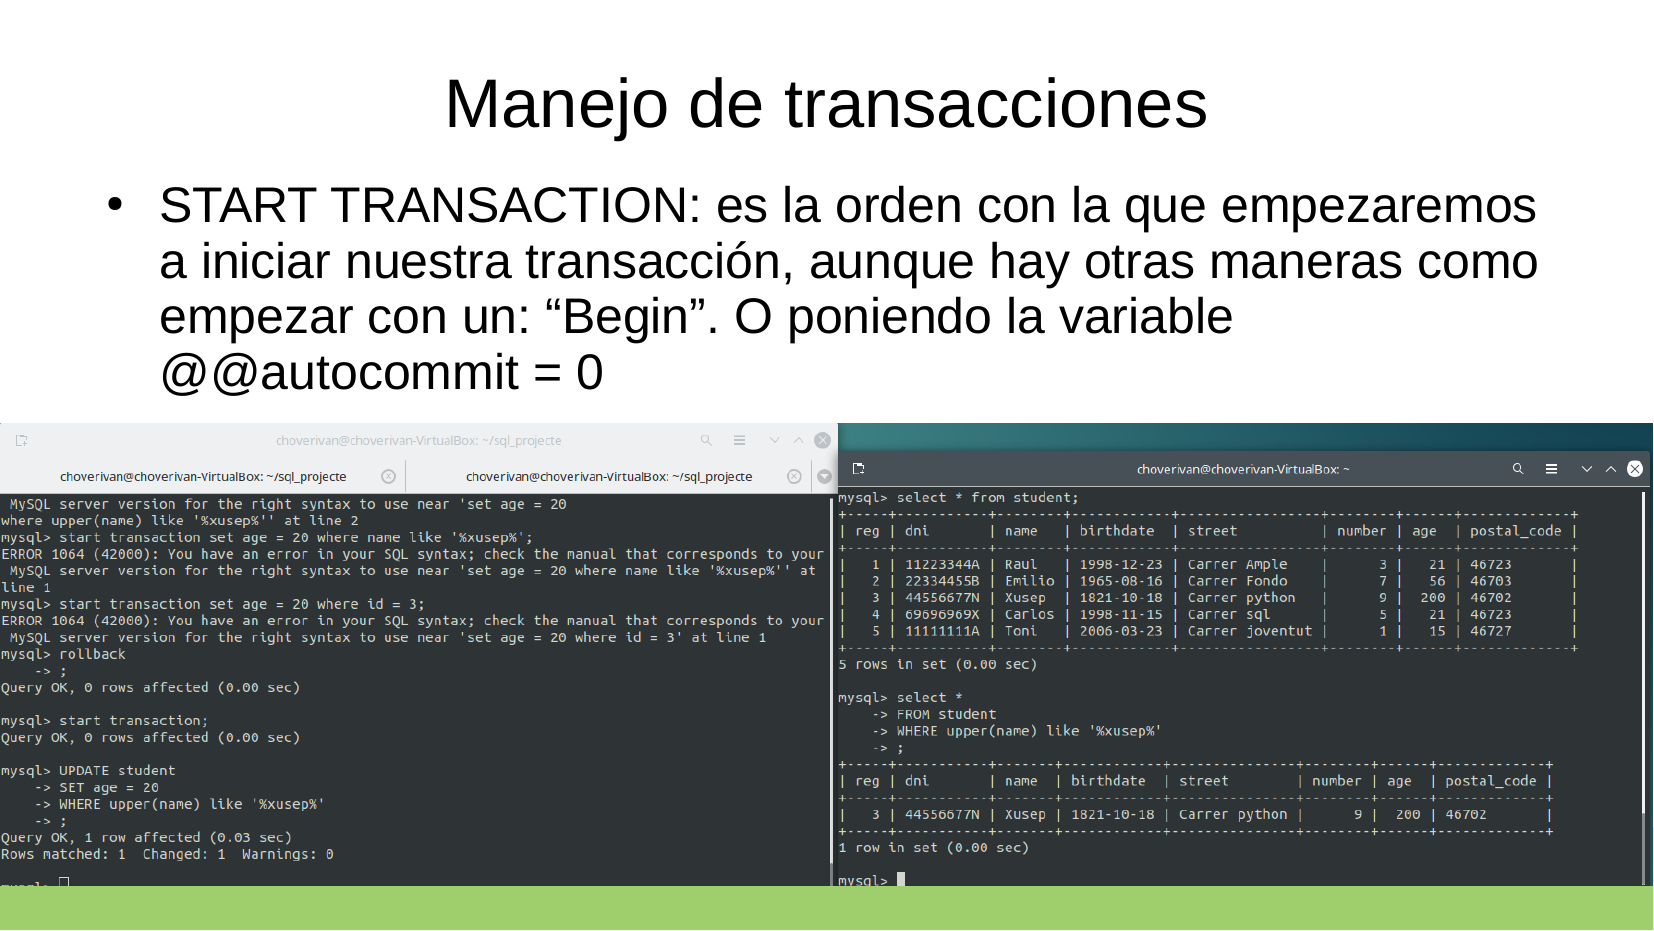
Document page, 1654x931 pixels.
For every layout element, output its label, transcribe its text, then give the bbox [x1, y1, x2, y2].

list START TRANSACTION: es la orden con la que empezaremos a iniciar nuestra transacción, aunque hay otras maneras como empezar con un: “Begin”. O poniendo la variable @@autocommit = 0 [88, 177, 1565, 423]
picture [0, 423, 1653, 886]
title Manejo de transacciones [88, 29, 1565, 177]
